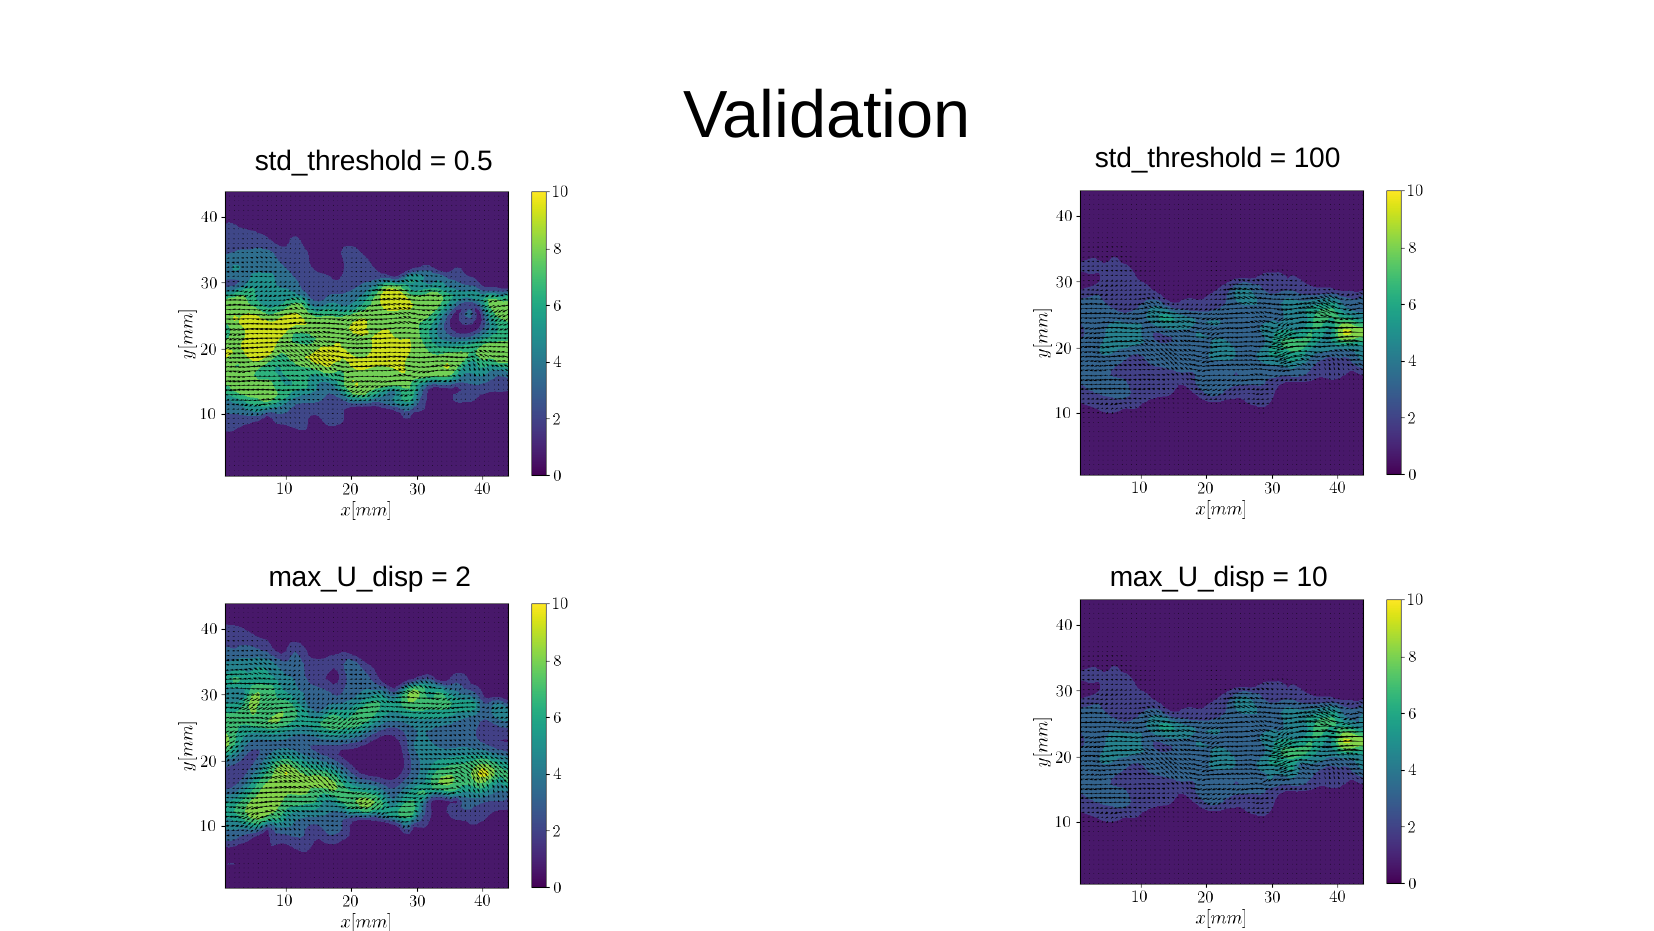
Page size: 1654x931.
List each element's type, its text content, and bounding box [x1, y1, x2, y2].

picture [915, 145, 1516, 521]
picture [60, 558, 661, 931]
picture [60, 146, 661, 522]
picture [915, 554, 1516, 931]
title Validation [82, 37, 1571, 193]
text_box std_threshold = 100 [1080, 135, 1471, 182]
text_box max_U_disp = 10 [1095, 553, 1417, 600]
text_box max_U_disp = 2 [253, 553, 556, 600]
text_box std_threshold = 0.5 [240, 137, 590, 184]
